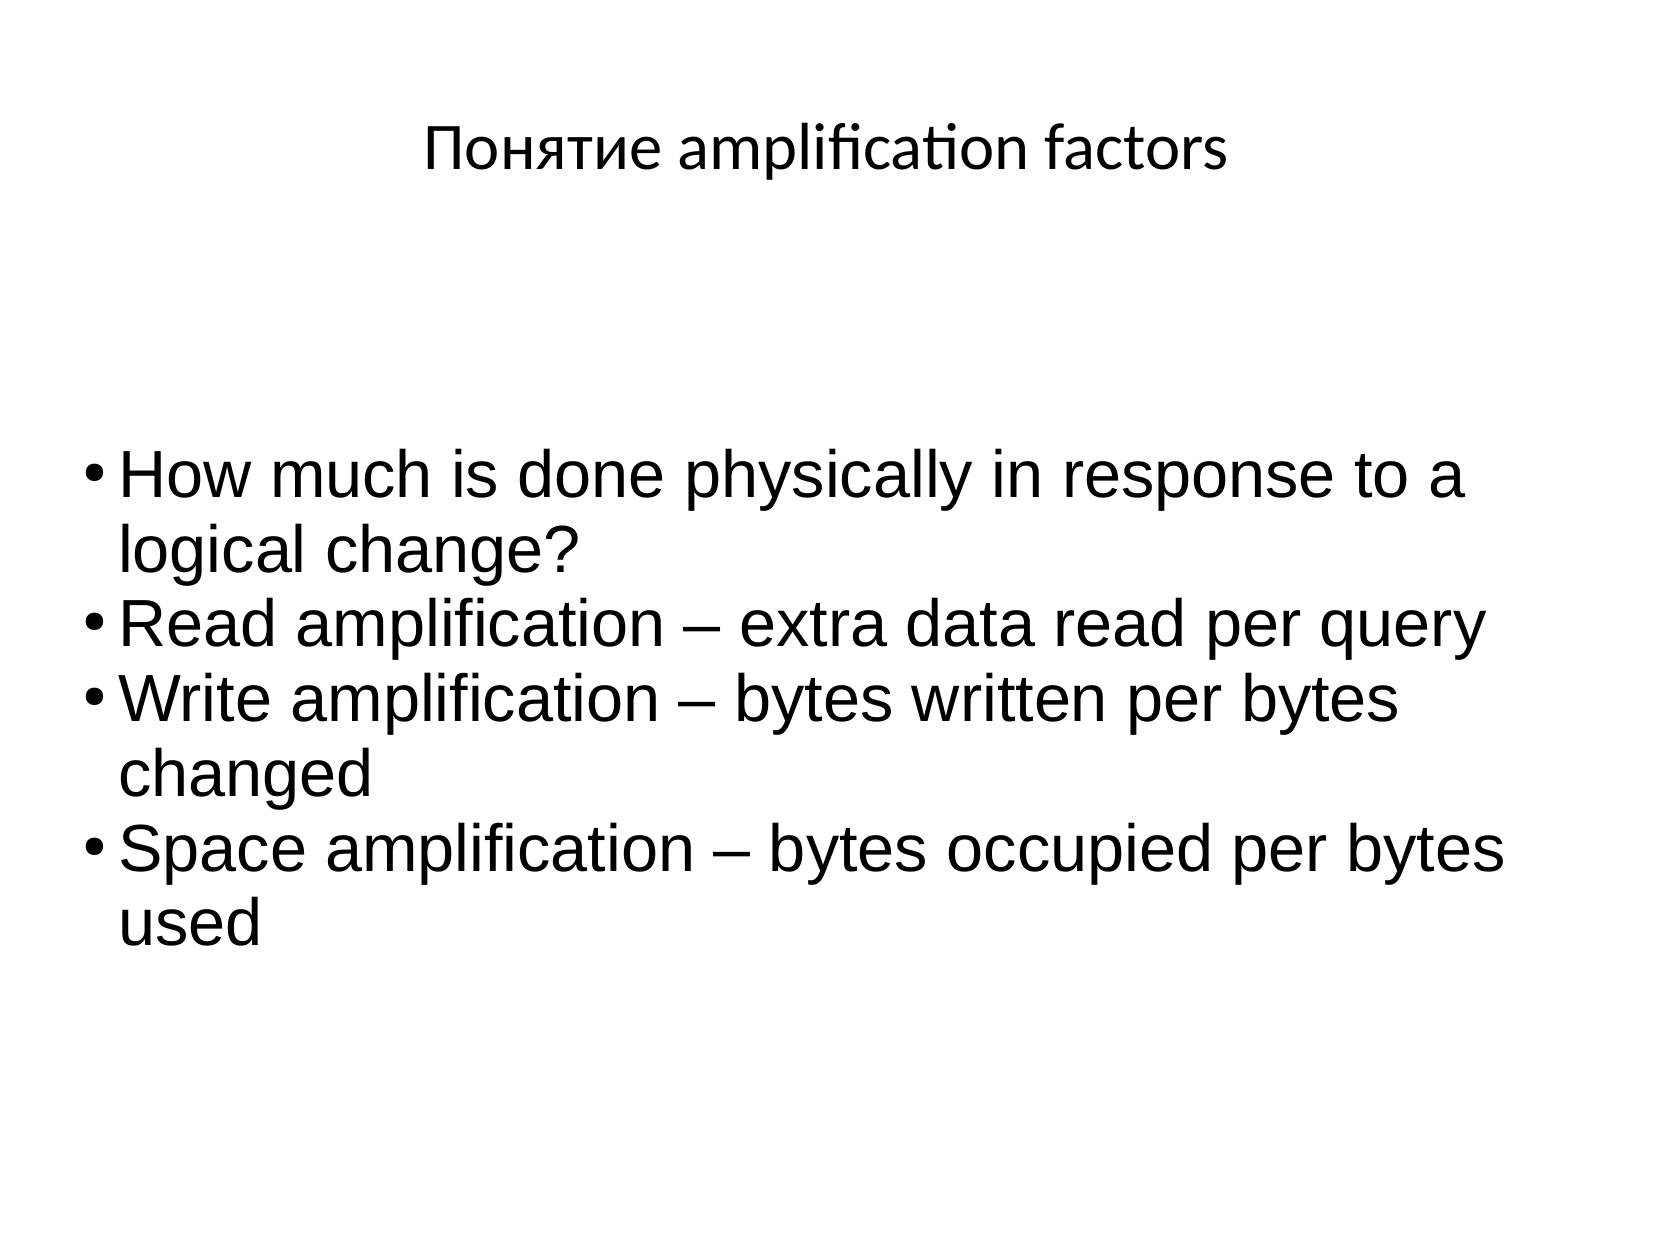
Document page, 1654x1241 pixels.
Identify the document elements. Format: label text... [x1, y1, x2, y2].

subtitle How much is done physically in response to a logical change? Read amplification – extra data read per query Write amplification – bytes written per bytes changed Space amplification – bytes occupied per bytes used [82, 289, 1571, 1108]
title Понятие amplification factors [82, 49, 1571, 257]
